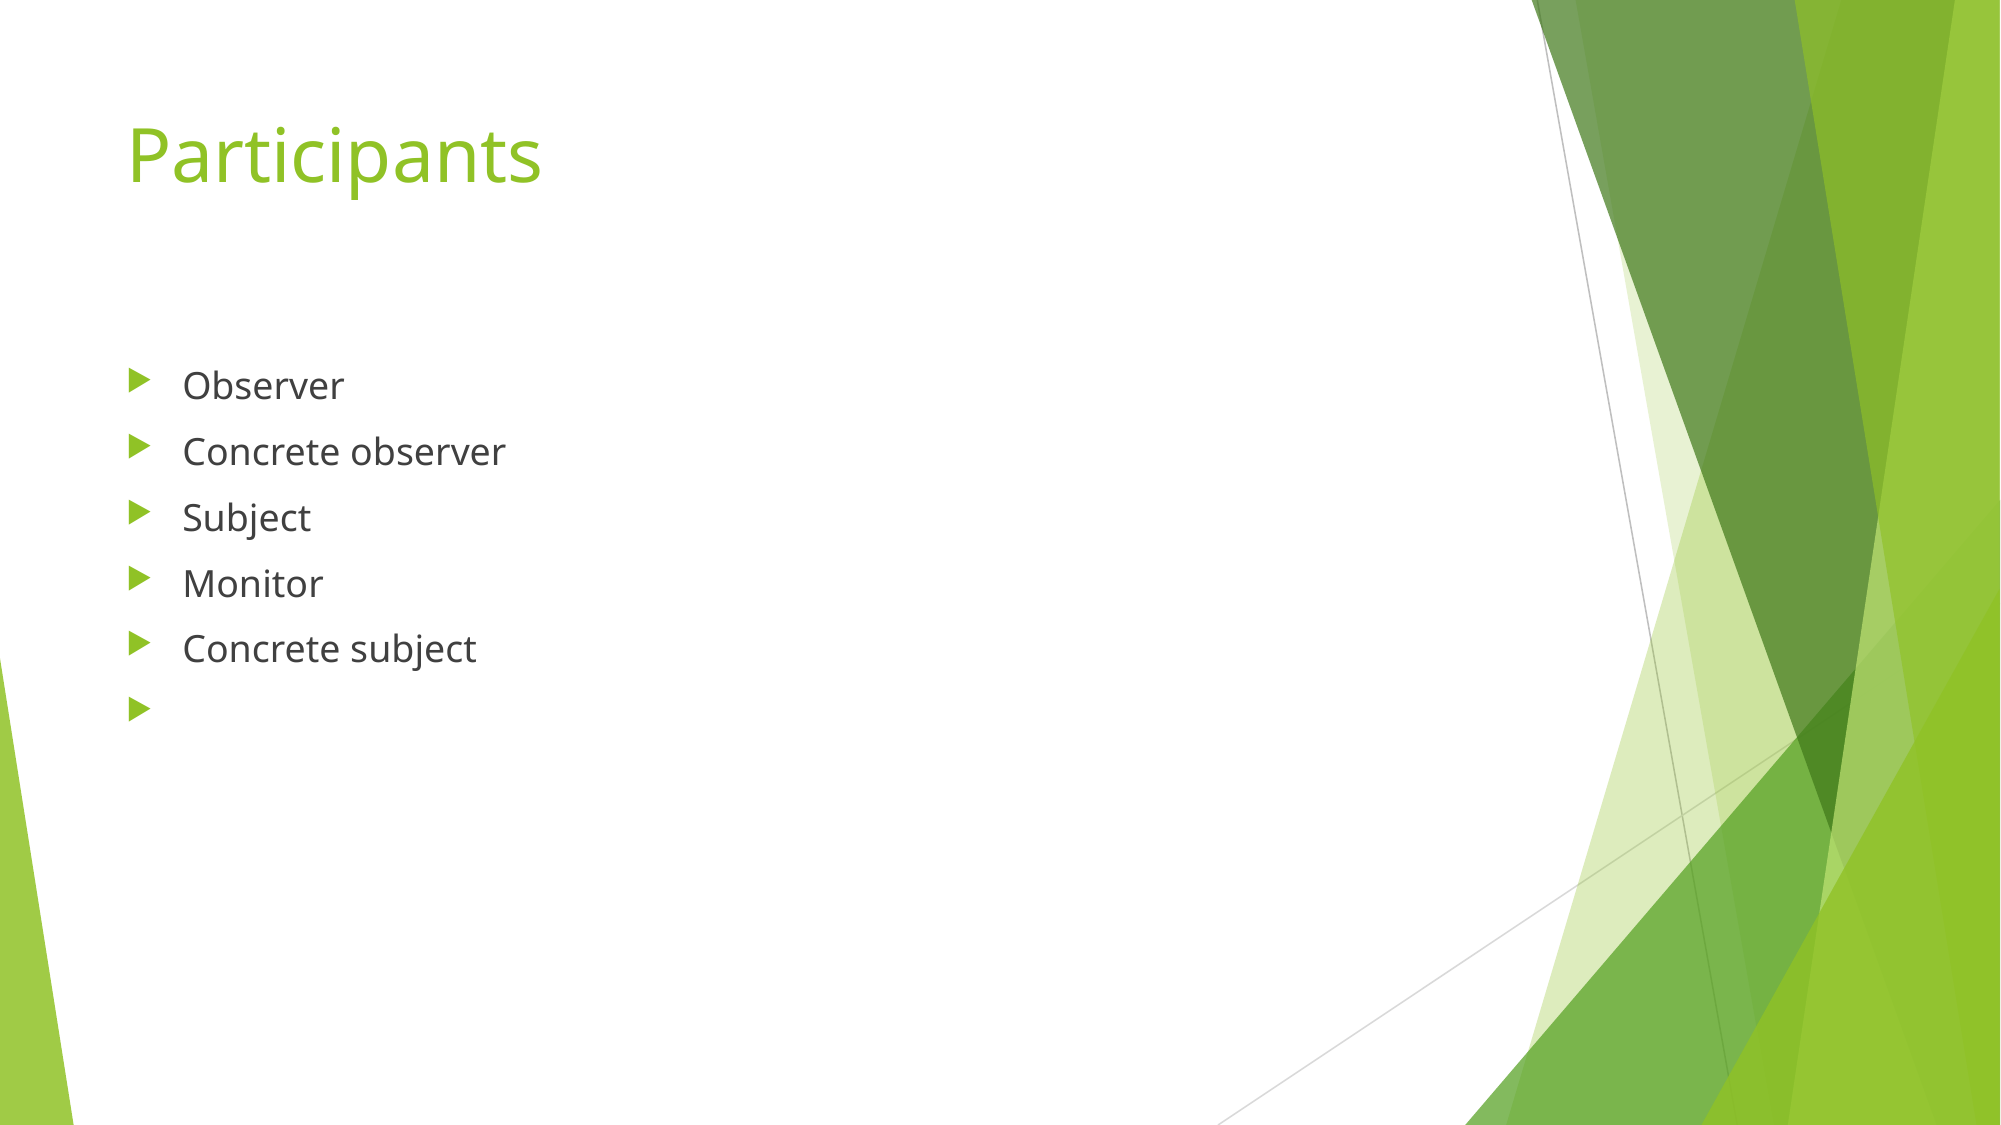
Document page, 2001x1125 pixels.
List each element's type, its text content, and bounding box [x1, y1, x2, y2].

list Observer Concrete observer Subject Monitor Concrete subject [111, 354, 1522, 992]
picture [1648, 773, 1987, 1112]
title Participants [111, 99, 1522, 317]
